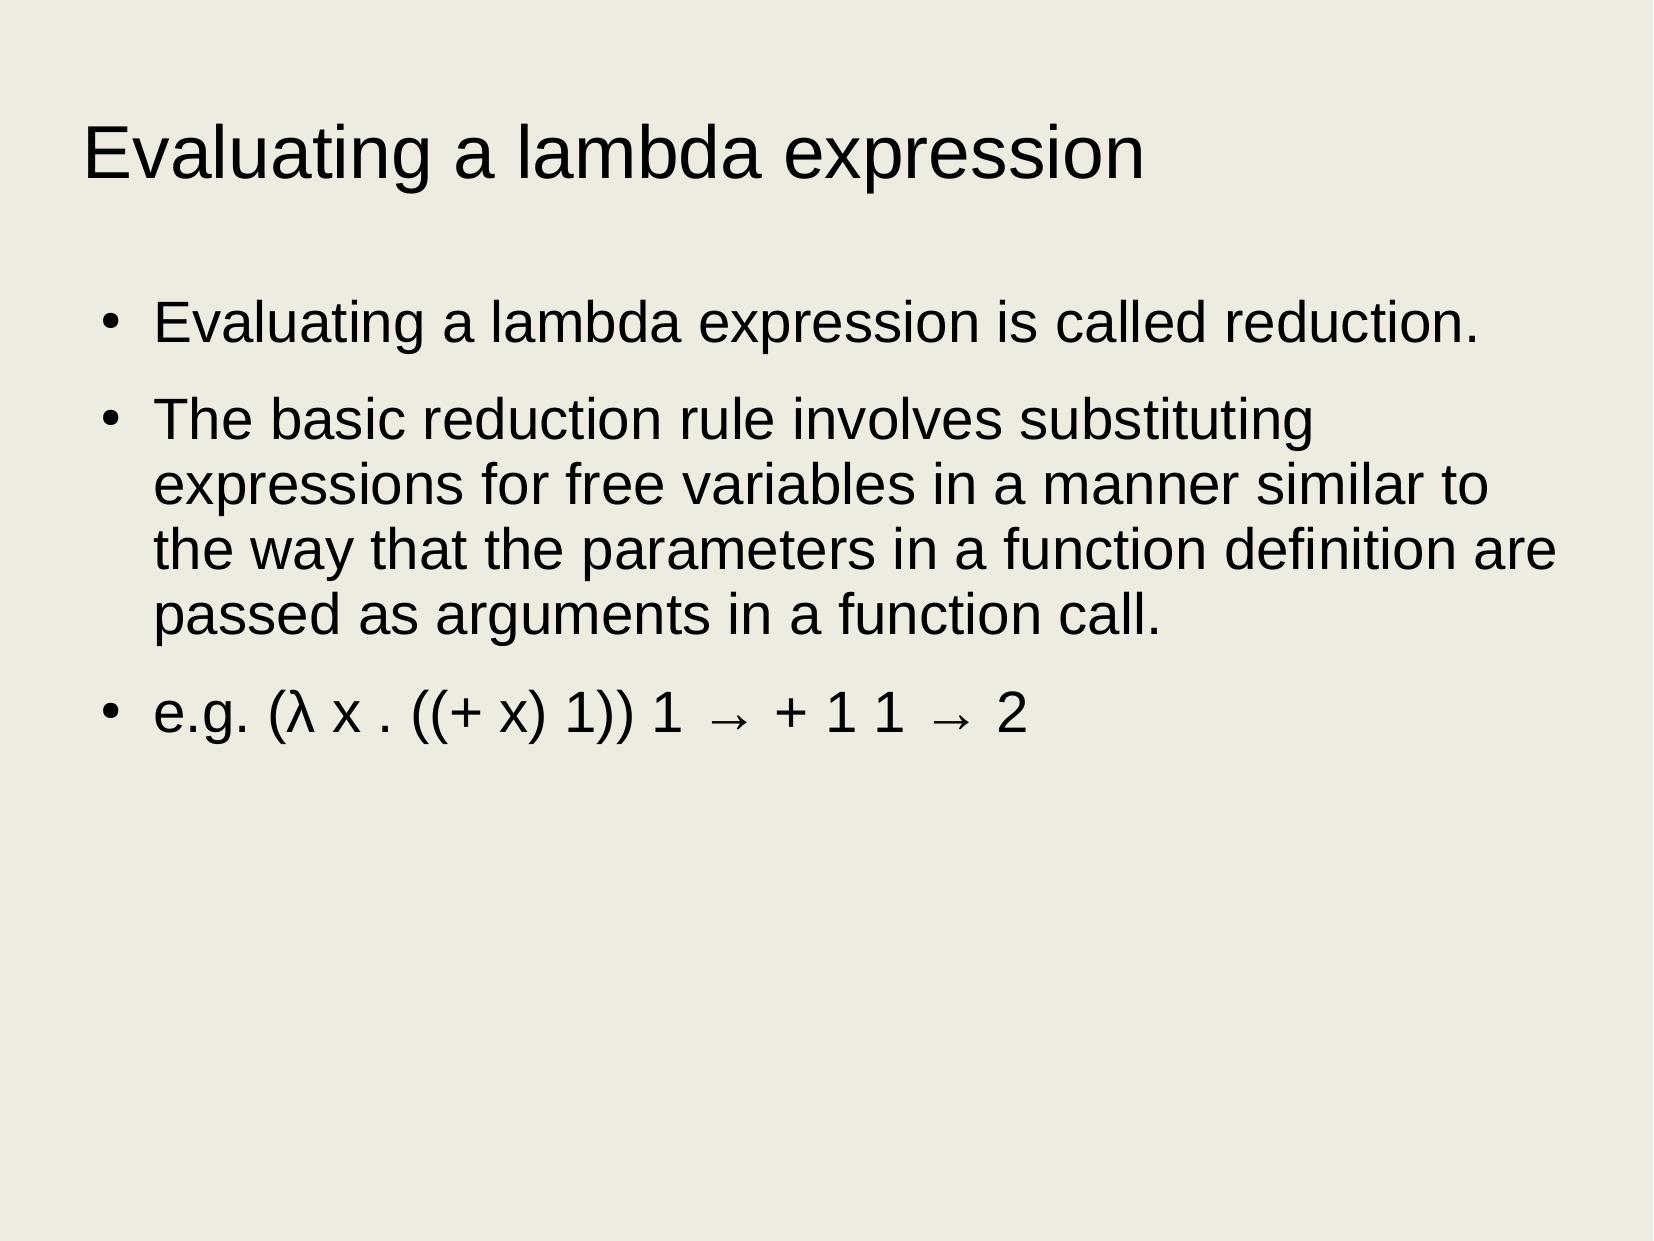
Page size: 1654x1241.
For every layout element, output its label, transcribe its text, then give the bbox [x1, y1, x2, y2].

title Evaluating a lambda expression [82, 49, 1571, 257]
list Evaluating a lambda expression is called reduction. The basic reduction rule involves substituting expressions for free variables in a manner similar to the way that the parameters in a function definition are passed as arguments in a function call. e.g. (λ x . ((+ x) 1)) 1 → + 1 1 → 2 [82, 289, 1571, 1109]
